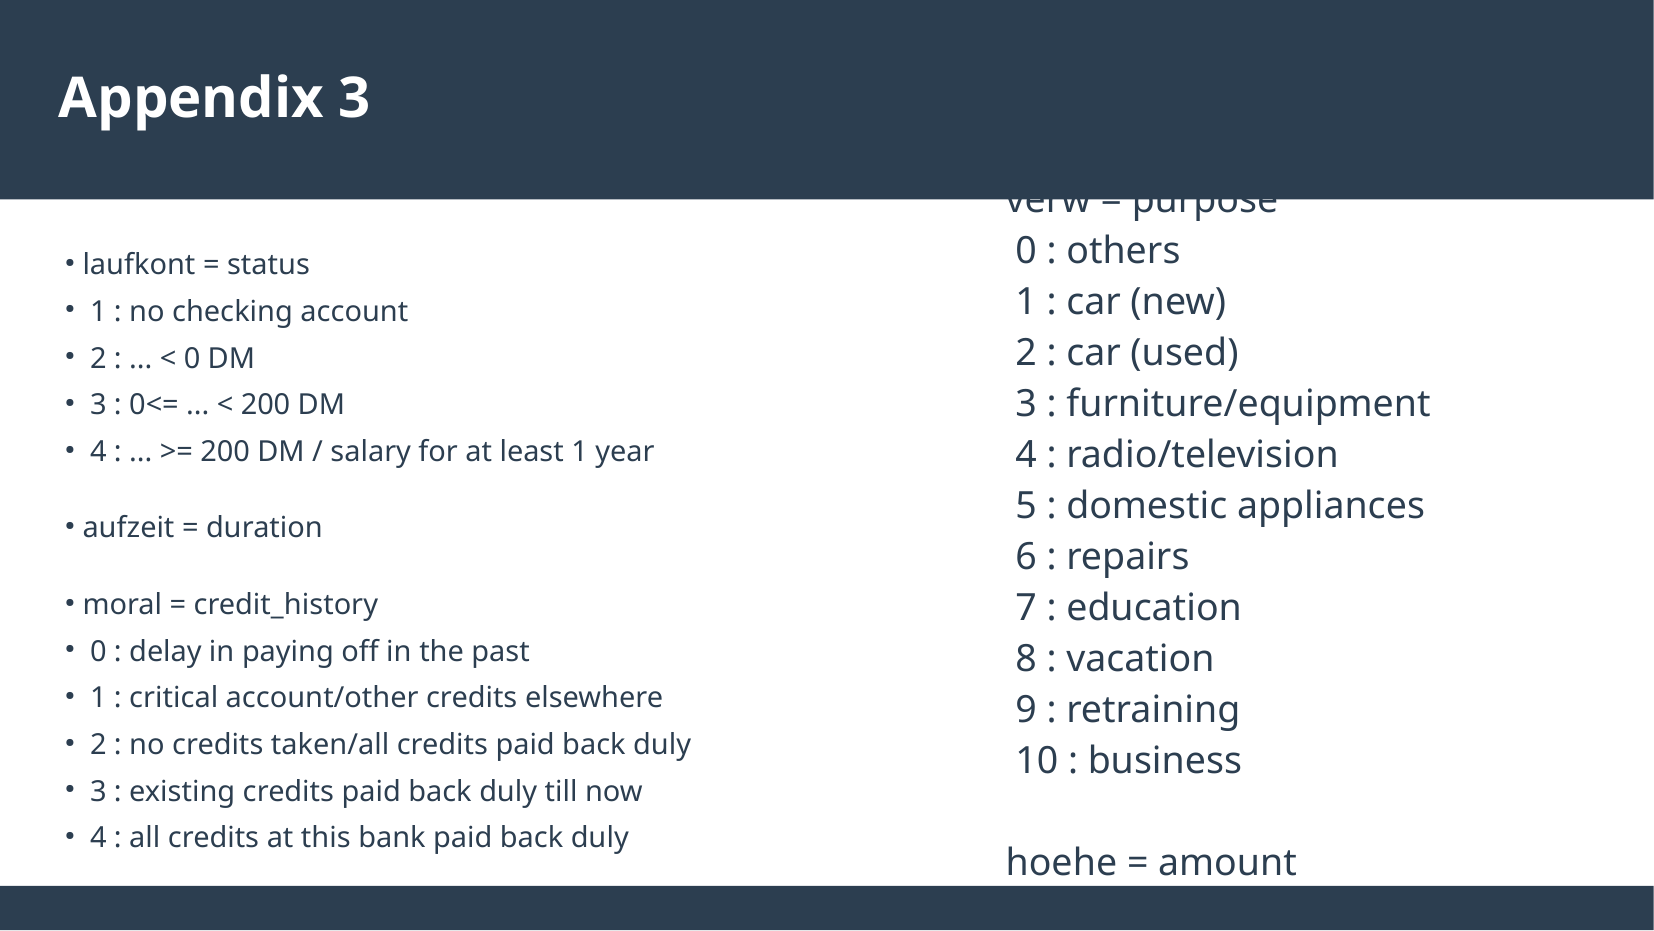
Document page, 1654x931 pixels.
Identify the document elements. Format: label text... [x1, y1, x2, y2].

title Appendix 3 [59, 37, 1595, 155]
text_box verw = purpose 0 : others 1 : car (new) 2 : car (used) 3 : furniture/equipment 4 : radio/television 5 : domestic appliances 6 : repairs 7 : education 8 : vacation 9 : retraining 10 : business hoehe = amount [990, 225, 1654, 931]
list laufkont = status 1 : no checking account 2 : ... < 0 DM 3 : 0<= ... < 200 DM 4 : ... >= 200 DM / salary for at least 1 year aufzeit = duration moral = credit_history 0 : delay in paying off in the past 1 : critical account/other credits elsewhere 2 : no credits taken/all credits paid back duly 3 : existing credits paid back duly till now 4 : all credits at this bank paid back duly [59, 243, 863, 864]
